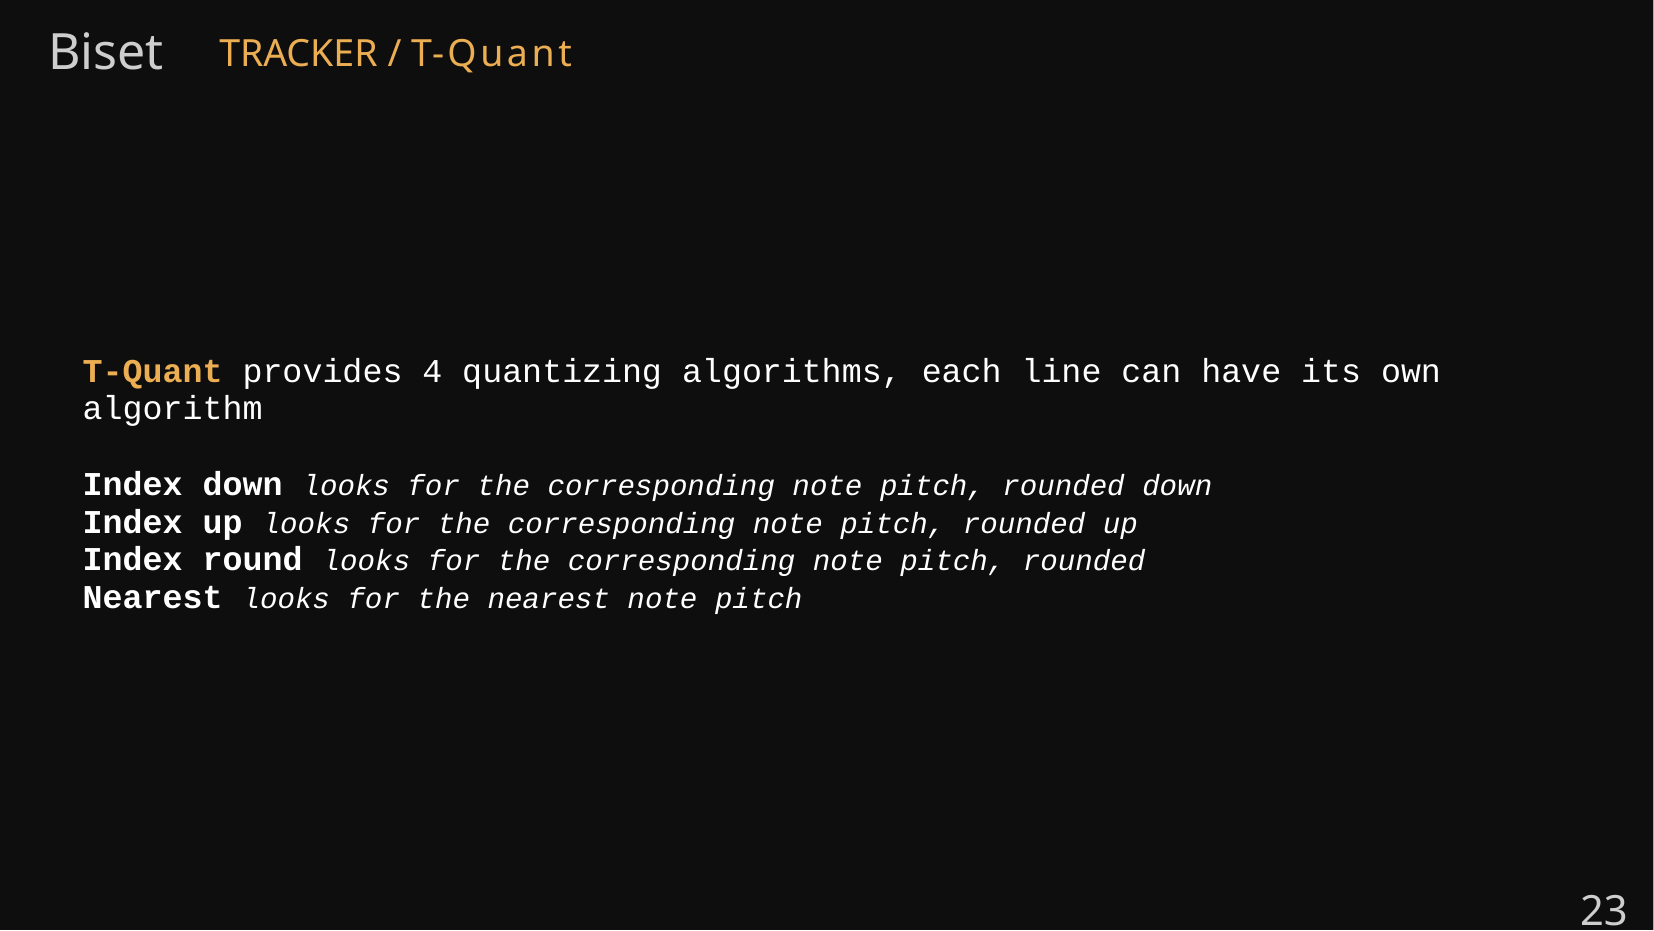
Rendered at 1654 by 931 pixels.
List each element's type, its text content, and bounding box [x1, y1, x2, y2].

list T-Quant provides 4 quantizing algorithms, each line can have its own algorithm Index down looks for the corresponding note pitch, rounded down Index up looks for the corresponding note pitch, rounded up Index round looks for the corresponding note pitch, rounded Nearest looks for the nearest note pitch [82, 354, 1571, 784]
text_box TRACKER / T-Quant [204, 19, 680, 216]
title Biset [5, 23, 207, 77]
text_box 23 [1565, 873, 1654, 931]
